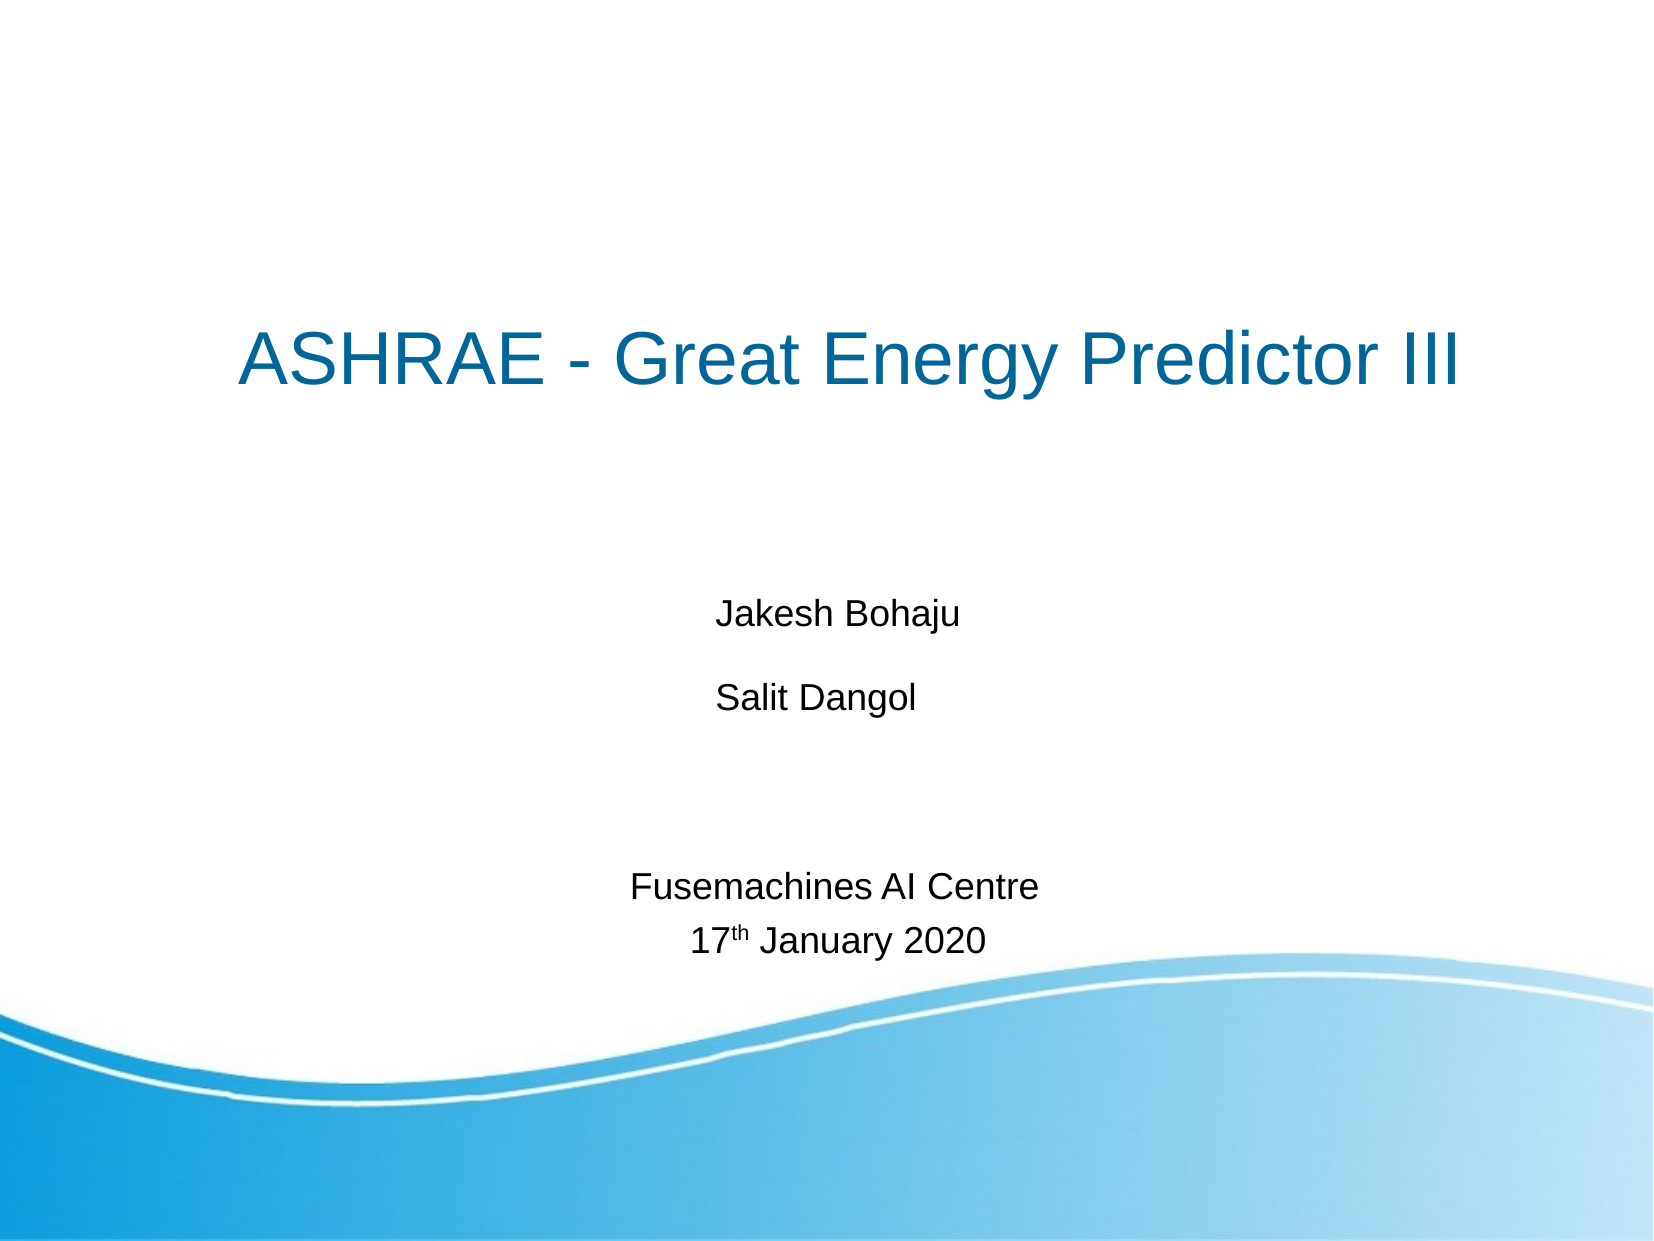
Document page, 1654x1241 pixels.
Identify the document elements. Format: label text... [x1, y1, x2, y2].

text_box Jakesh Bohaju Salit Dangol [700, 585, 1106, 736]
text_box 17th January 2020 [675, 916, 1036, 1013]
text_box Fusemachines AI Centre [615, 858, 1126, 916]
title ASHRAE - Great Energy Predictor III [48, 255, 1654, 463]
picture [0, 952, 1654, 1241]
